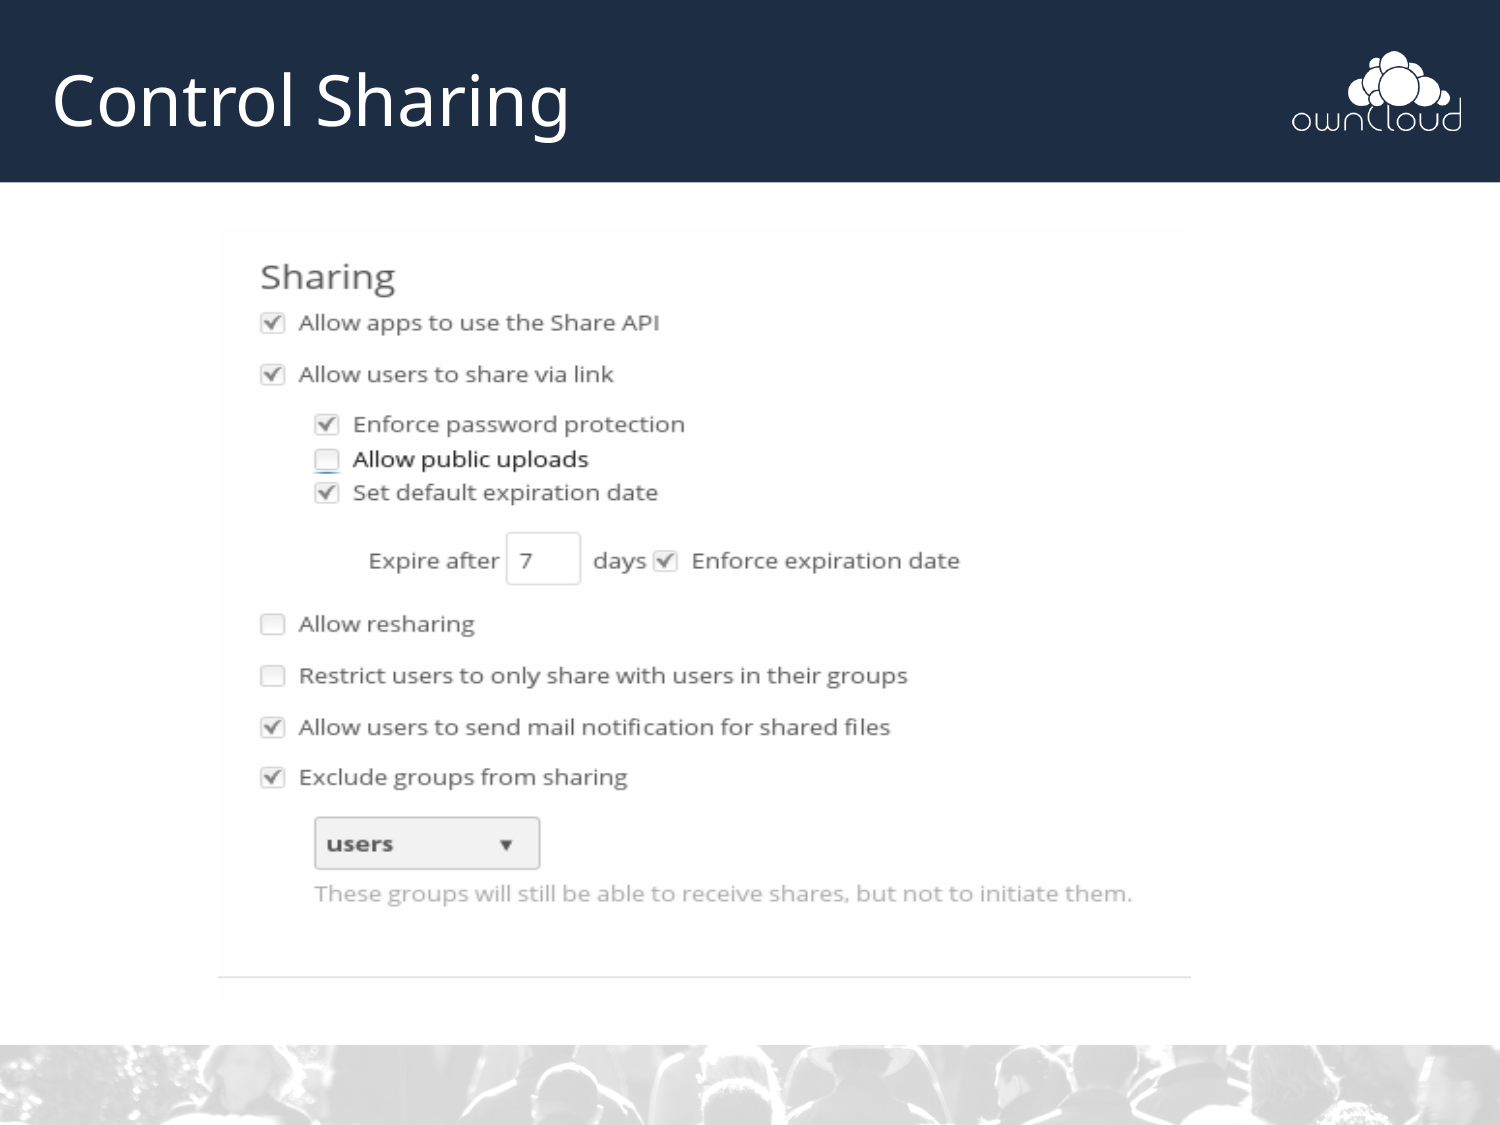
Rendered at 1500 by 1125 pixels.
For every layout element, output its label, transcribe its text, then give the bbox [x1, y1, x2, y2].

picture [1292, 51, 1461, 131]
picture [218, 226, 1191, 1000]
text_box Control Sharing [36, 0, 1250, 199]
picture [0, 1045, 1500, 1125]
